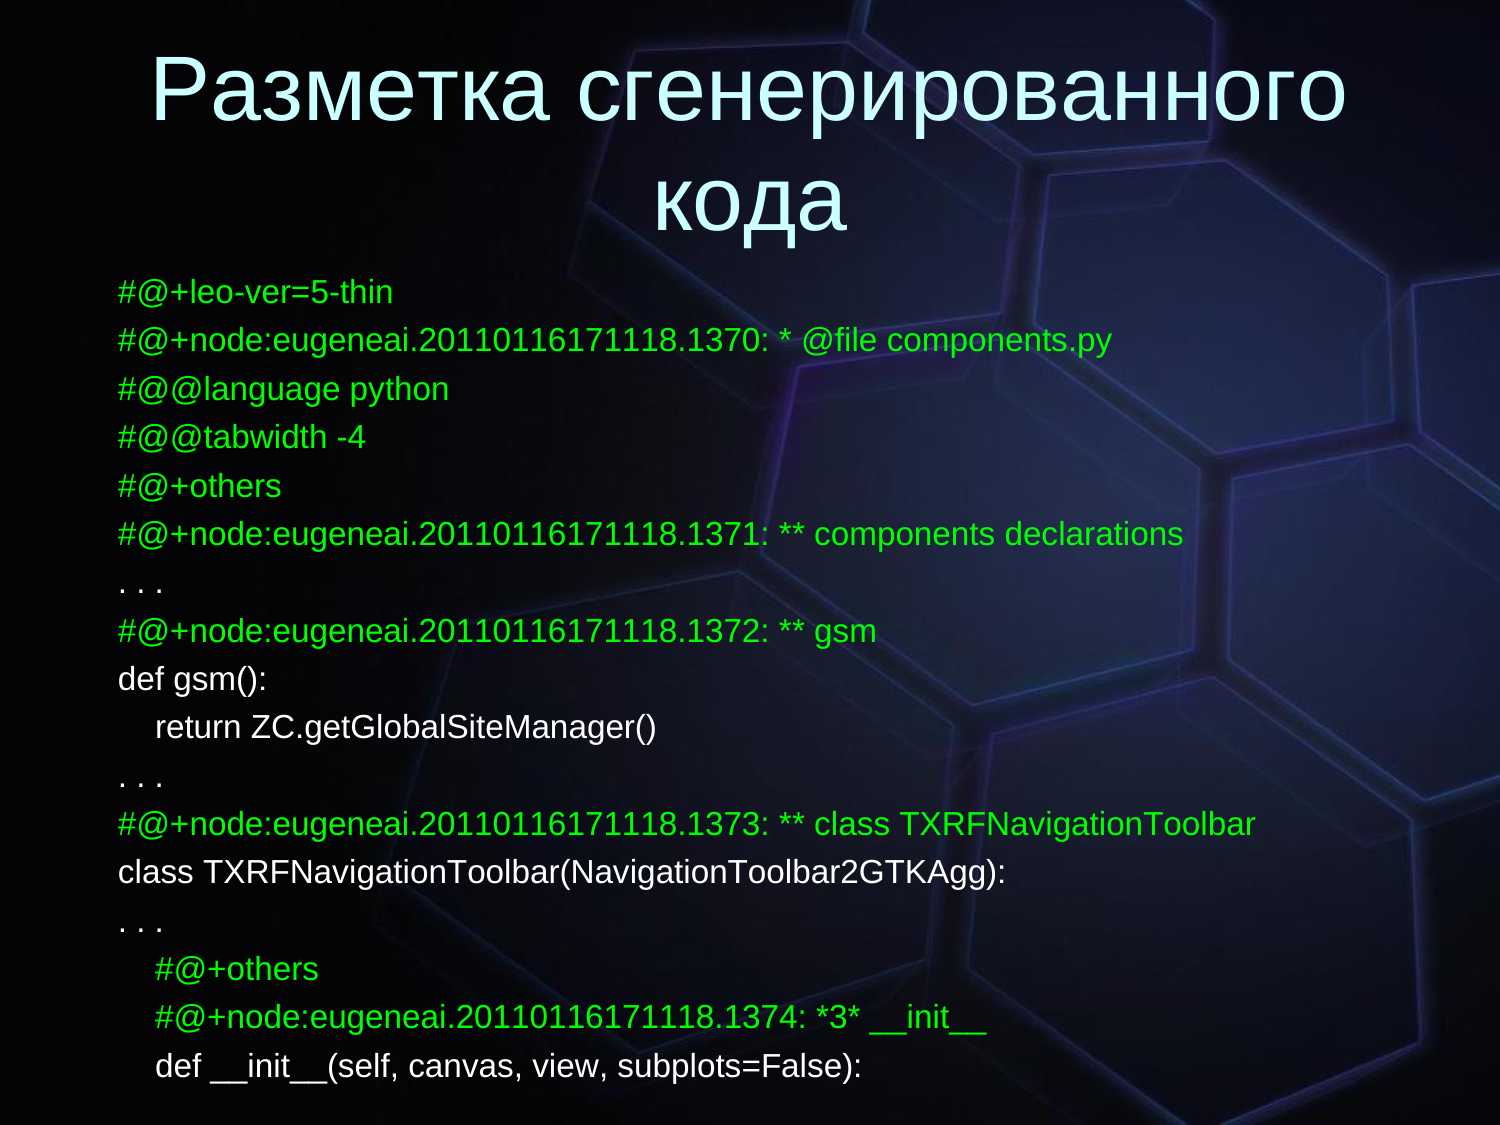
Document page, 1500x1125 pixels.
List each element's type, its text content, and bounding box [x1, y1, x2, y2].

picture [0, 0, 1500, 1125]
title Разметка сгенерированного кода [75, 21, 1425, 257]
list #@+leo-ver=5-thin #@+node:eugeneai.20110116171118.1370: * @file components.py #@@language python #@@tabwidth -4 #@+others #@+node:eugeneai.20110116171118.1371: ** components declarations . . . #@+node:eugeneai.20110116171118.1372: ** gsm def gsm(): return ZC.getGlobalSiteManager() . . . #@+node:eugeneai.20110116171118.1373: ** class TXRFNavigationToolbar class TXRFNavigationToolbar(NavigationToolbar2GTKAgg): . . . #@+others #@+node:eugeneai.20110116171118.1374: *3* __init__ def __init__(self, canvas, view, subplots=False): [75, 262, 1418, 1093]
